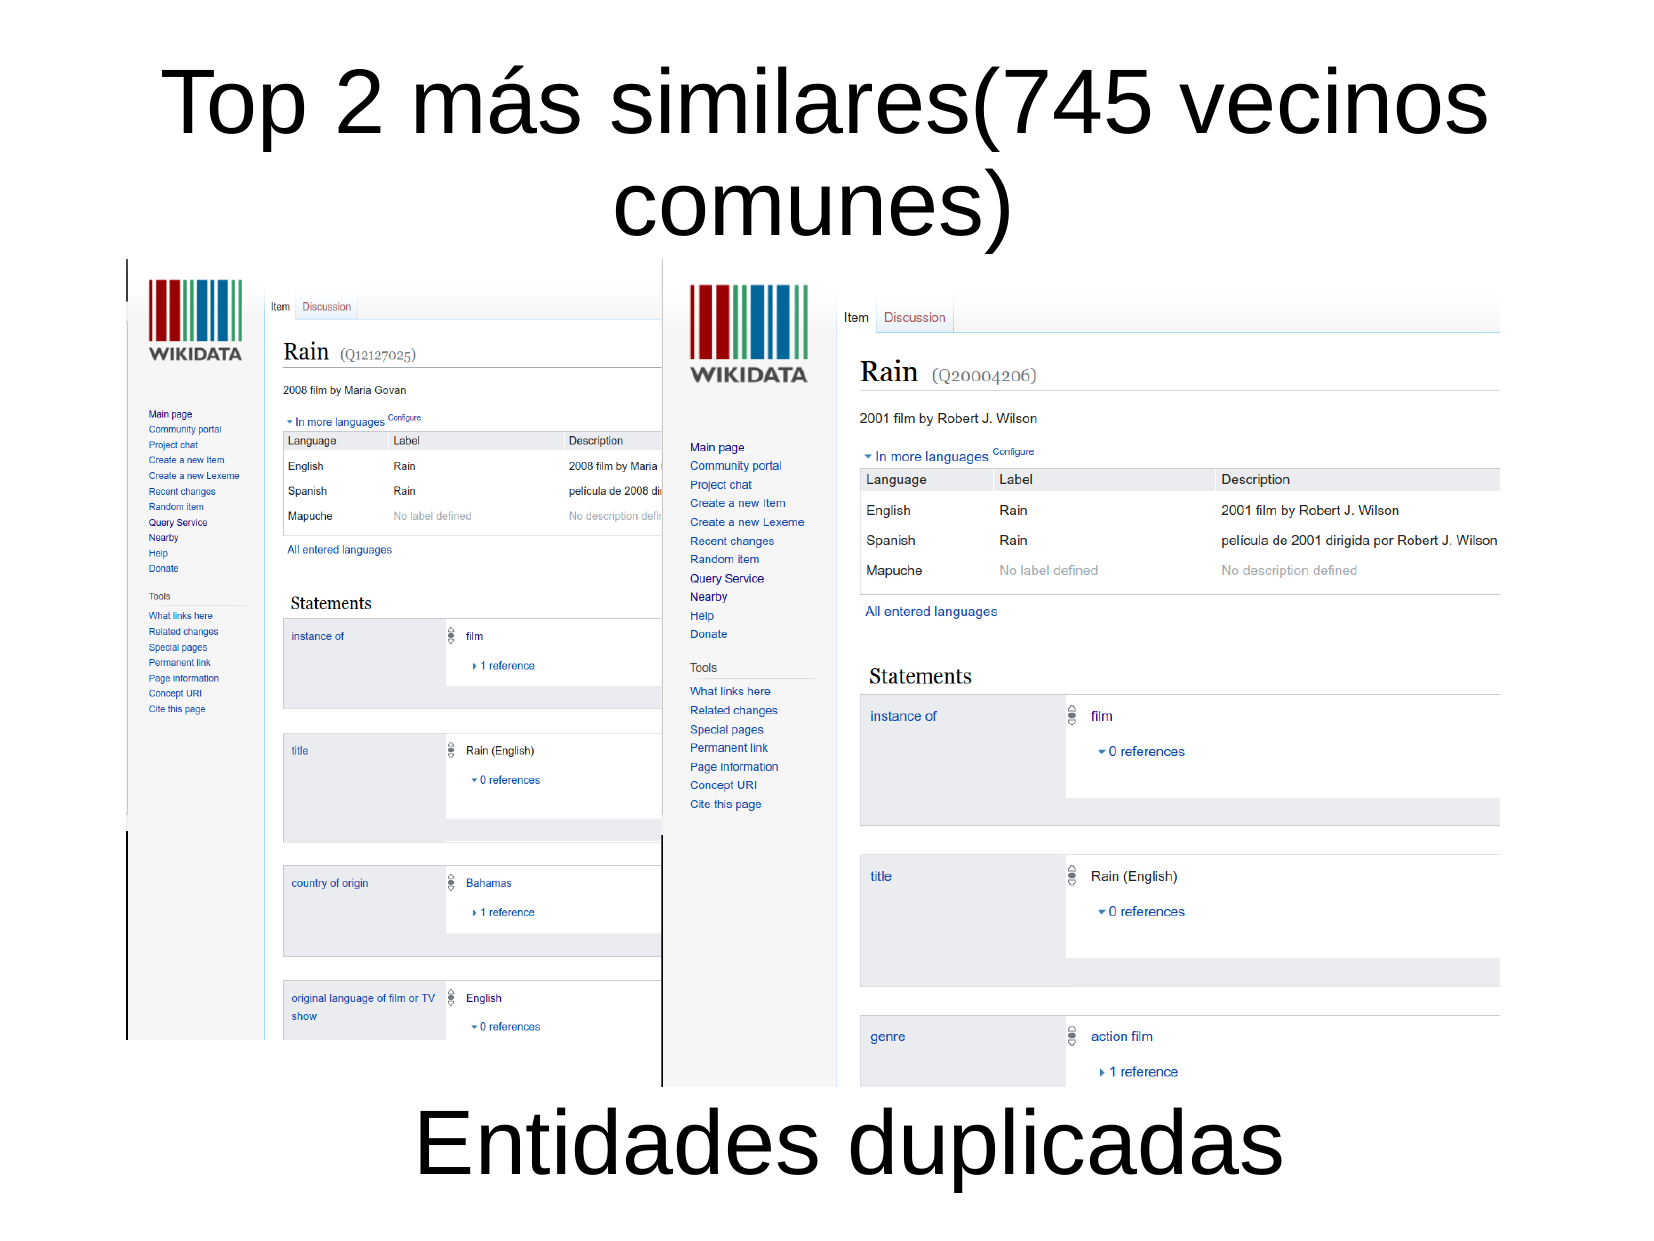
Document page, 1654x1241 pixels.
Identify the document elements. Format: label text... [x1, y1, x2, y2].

title Entidades duplicadas [106, 1039, 1595, 1241]
title Top 2 más similares(745 vecinos comunes) [82, 49, 1571, 257]
picture [126, 259, 1501, 1039]
